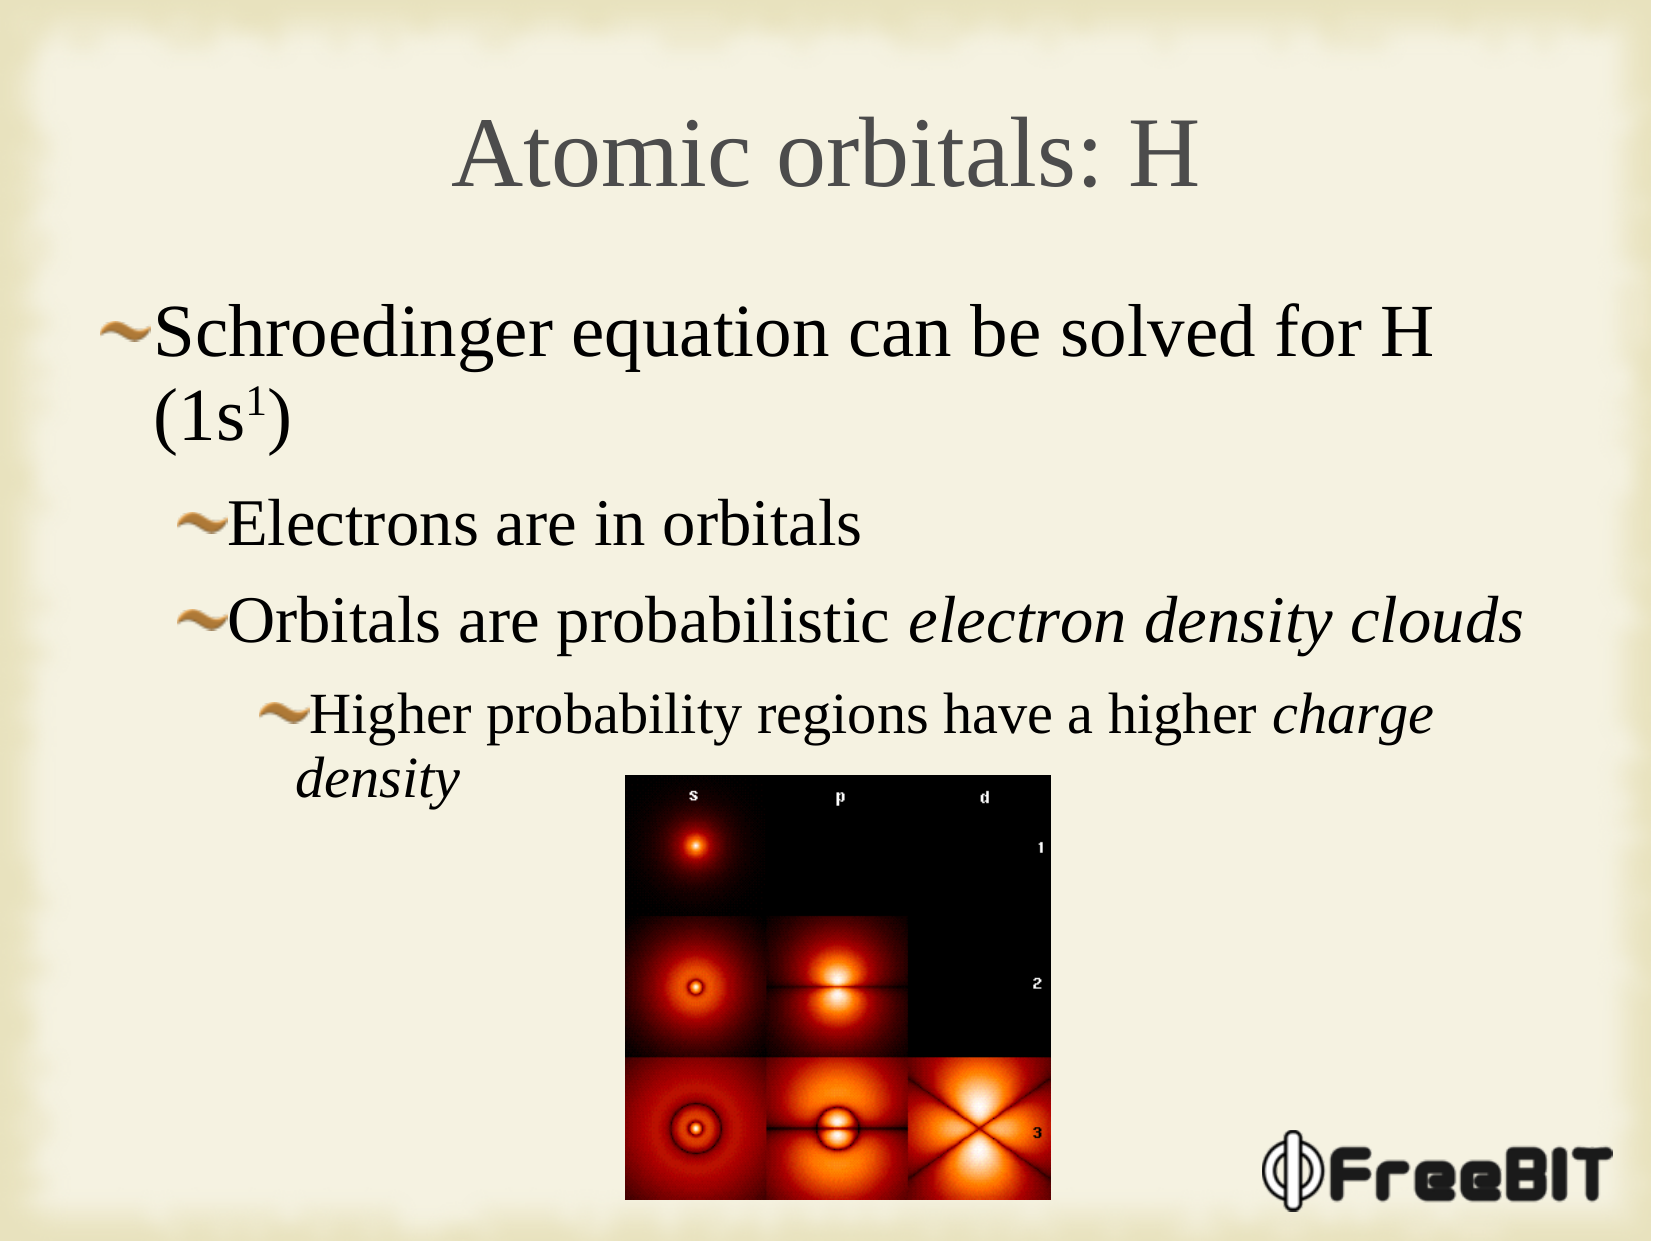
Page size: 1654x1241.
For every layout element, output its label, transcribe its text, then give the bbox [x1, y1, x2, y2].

list Schroedinger equation can be solved for H (1s1) Electrons are in orbitals Orbitals are probabilistic electron density clouds Higher probability regions have a higher charge density [82, 290, 1571, 1109]
picture [0, 0, 1651, 1241]
title Atomic orbitals: H [82, 49, 1571, 257]
